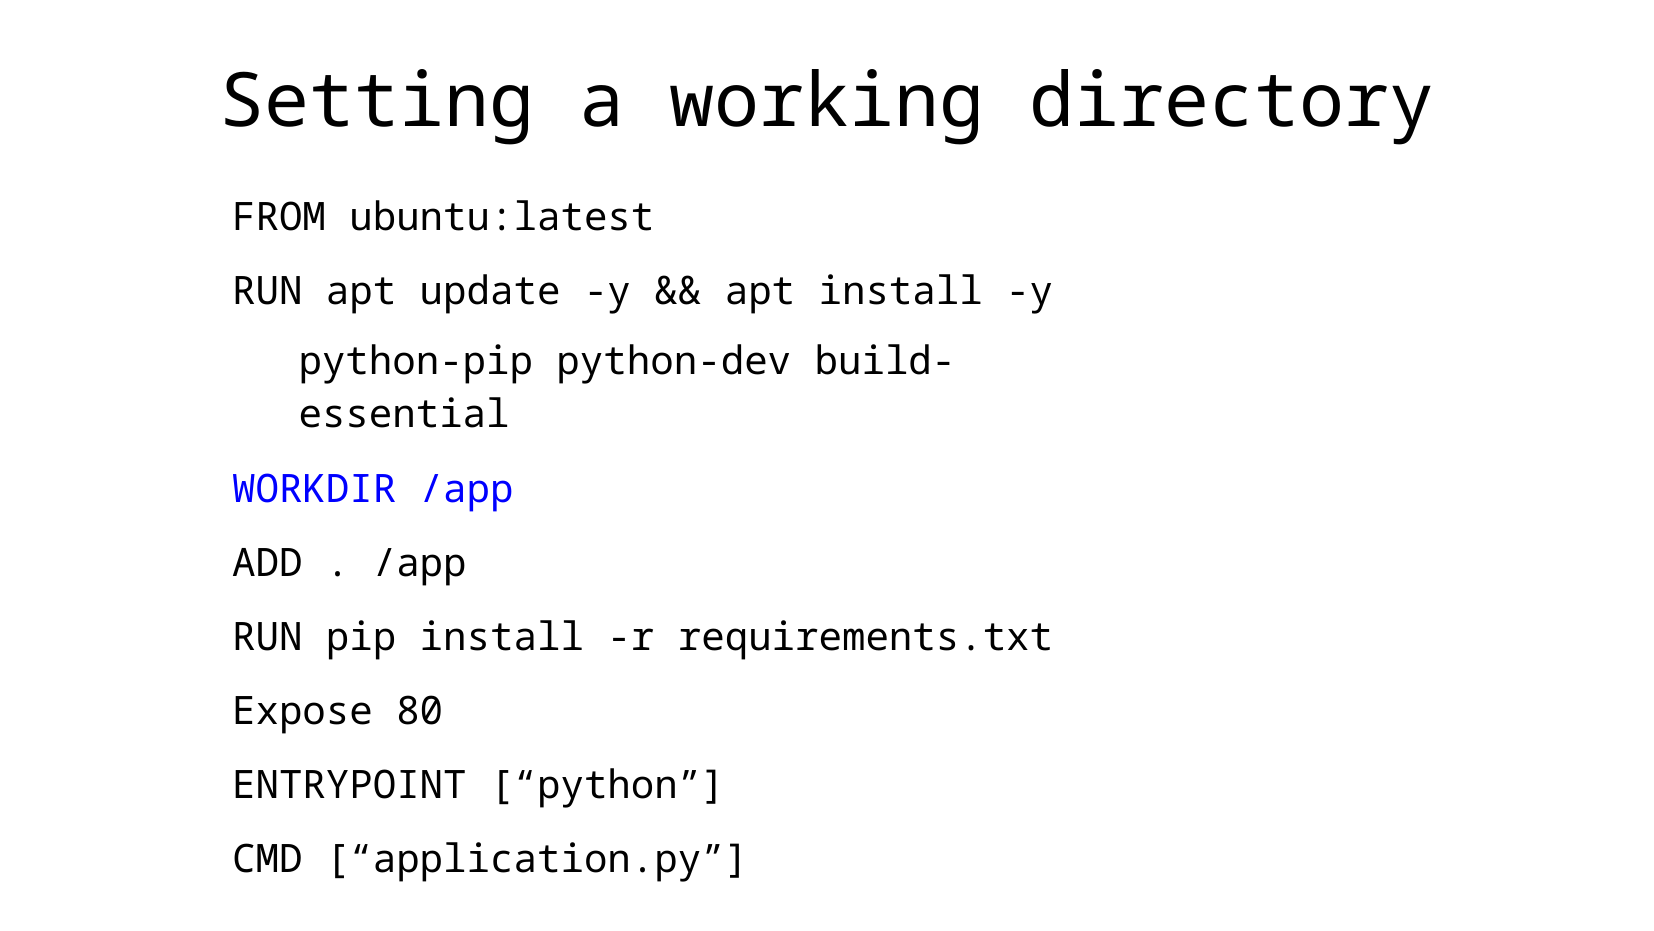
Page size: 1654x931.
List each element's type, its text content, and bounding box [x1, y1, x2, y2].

title Setting a working directory [82, 19, 1571, 175]
list FROM ubuntu:latest RUN apt update -y && apt install -y python-pip python-dev build-essential WORKDIR /app ADD . /app RUN pip install -r requirements.txt Expose 80 ENTRYPOINT [“python”] CMD [“application.py”] [165, 188, 1134, 886]
